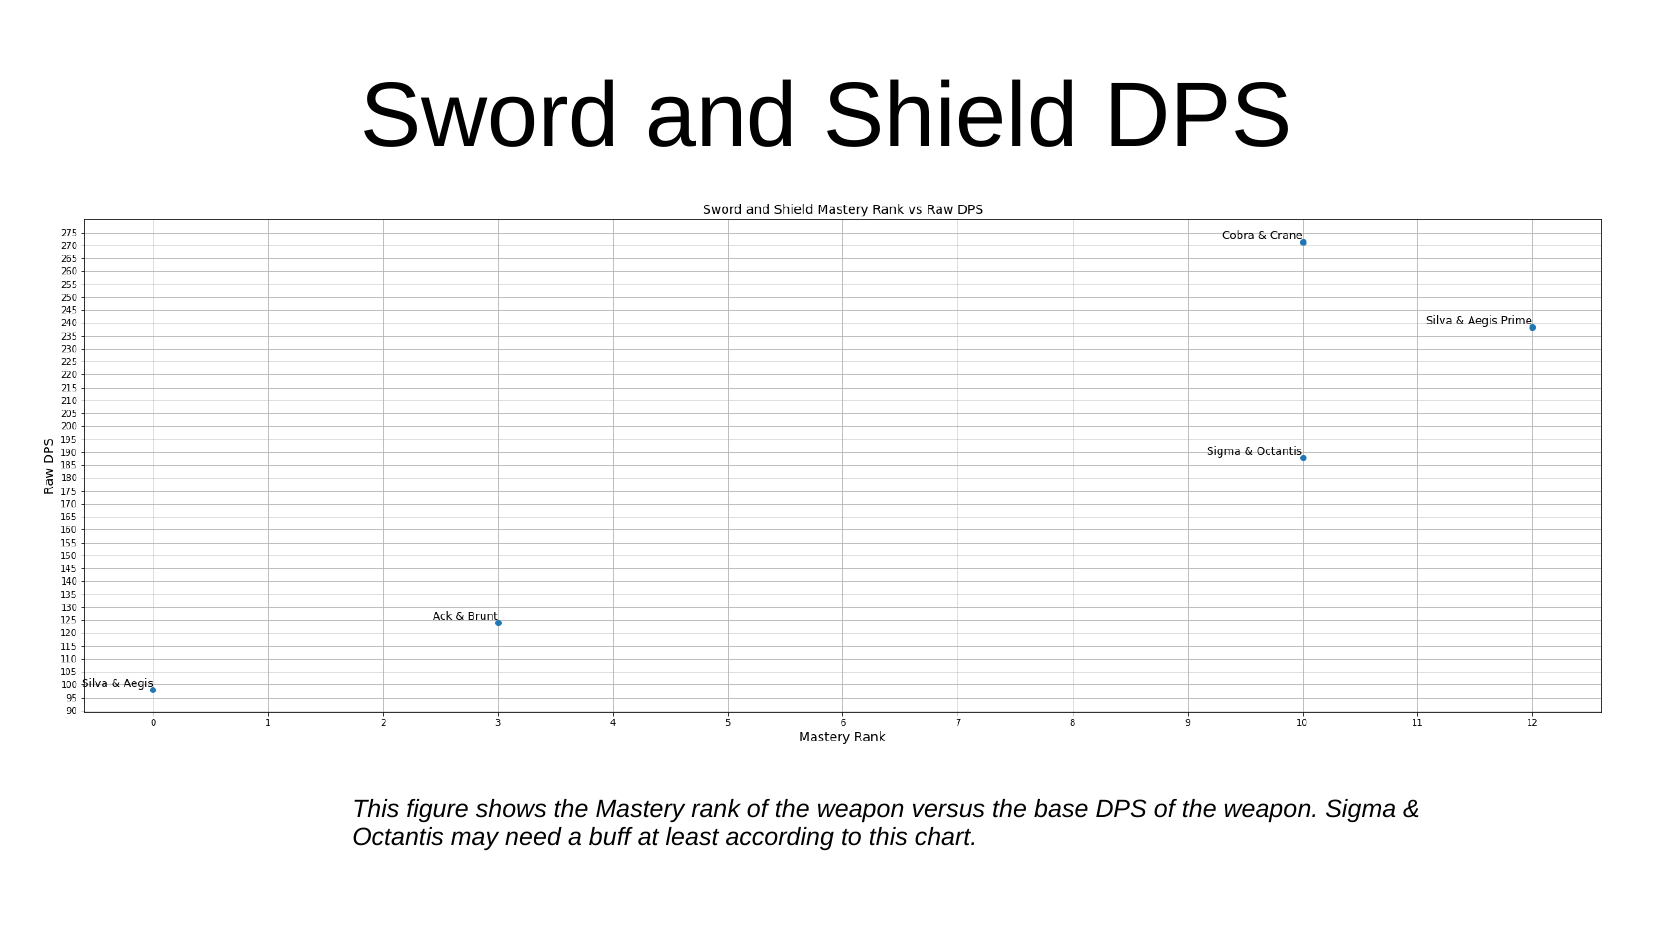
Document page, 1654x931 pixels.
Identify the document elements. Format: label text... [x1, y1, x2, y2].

title Sword and Shield DPS [82, 37, 1571, 193]
text_box This figure shows the Mastery rank of the weapon versus the base DPS of the weapon. Sigma & Octantis may need a buff at least according to this chart. [337, 787, 1463, 859]
picture [37, 197, 1607, 751]
